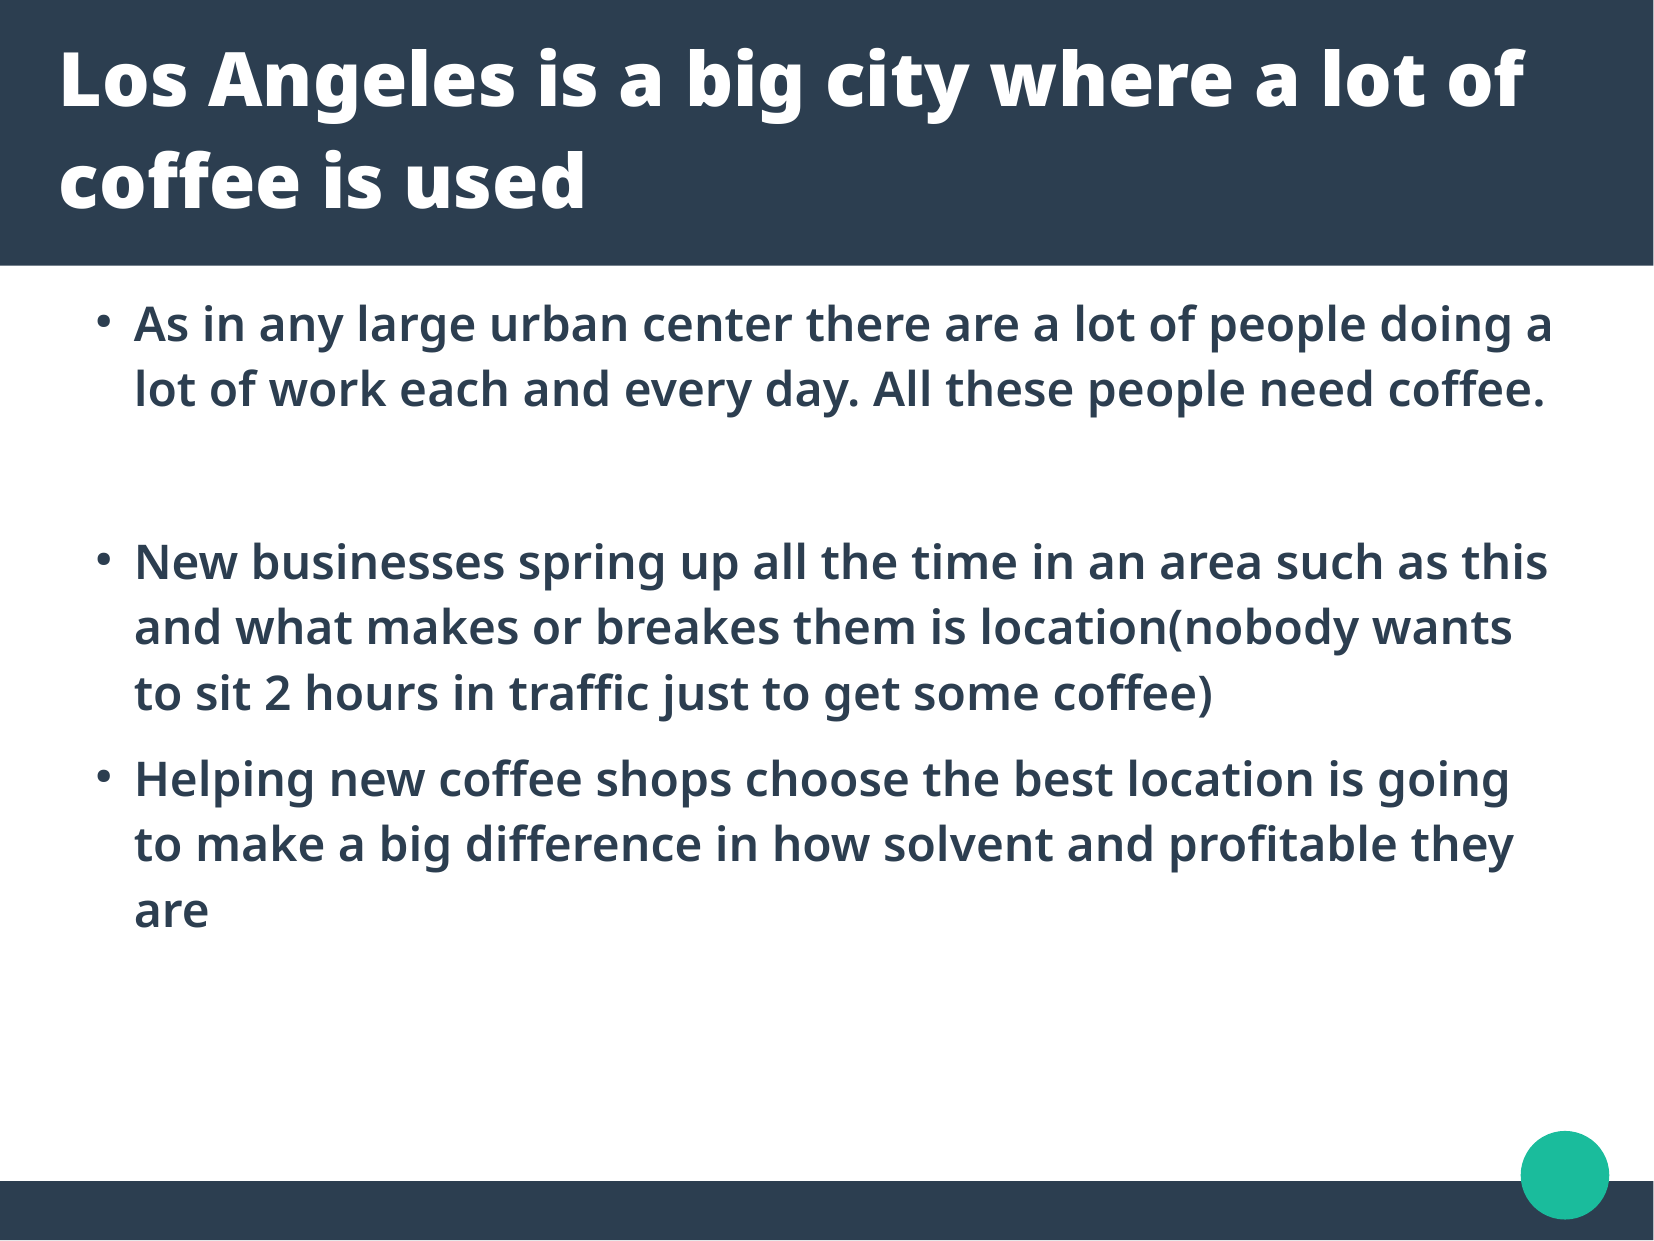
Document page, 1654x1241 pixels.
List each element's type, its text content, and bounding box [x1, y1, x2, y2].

list As in any large urban center there are a lot of people doing a lot of work each and every day. All these people need coffee. New businesses spring up all the time in an area such as this and what makes or breakes them is location(nobody wants to sit 2 hours in traffic just to get some coffee) Helping new coffee shops choose the best location is going to make a big difference in how solvent and profitable they are [82, 290, 1571, 1010]
title Los Angeles is a big city where a lot of coffee is used [59, 40, 1595, 216]
